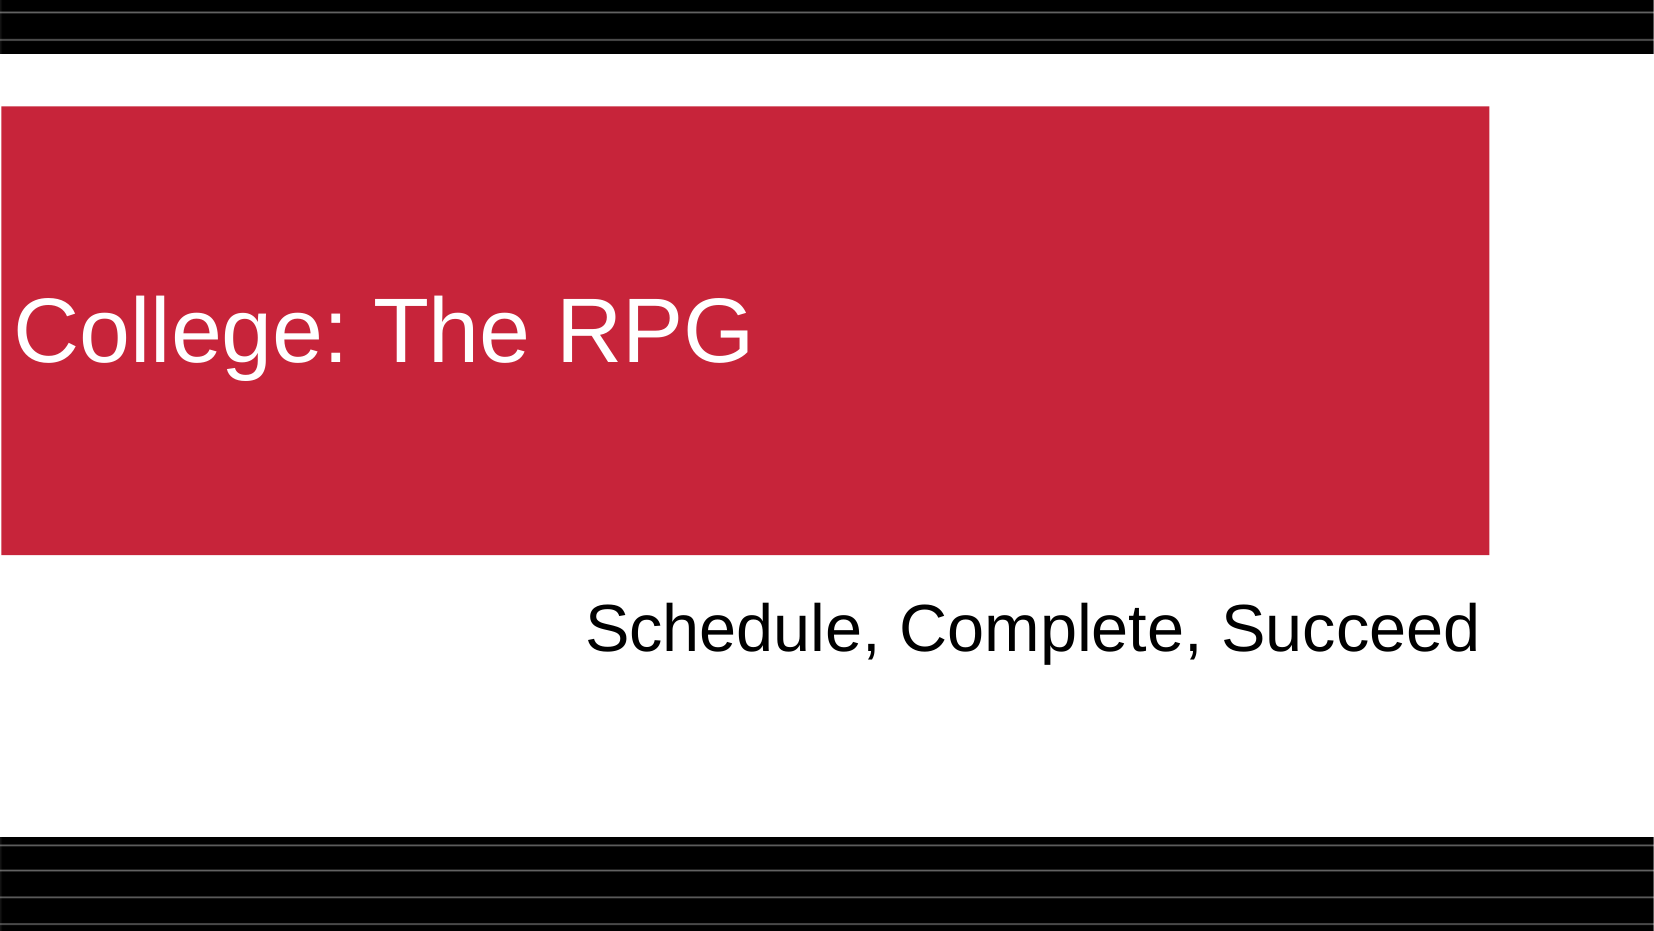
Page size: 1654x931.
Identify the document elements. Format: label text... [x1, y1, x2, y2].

picture [0, 0, 1654, 54]
title College: The RPG [1, 106, 1490, 556]
picture [0, 837, 1654, 931]
subtitle Schedule, Complete, Succeed [585, 590, 1489, 804]
